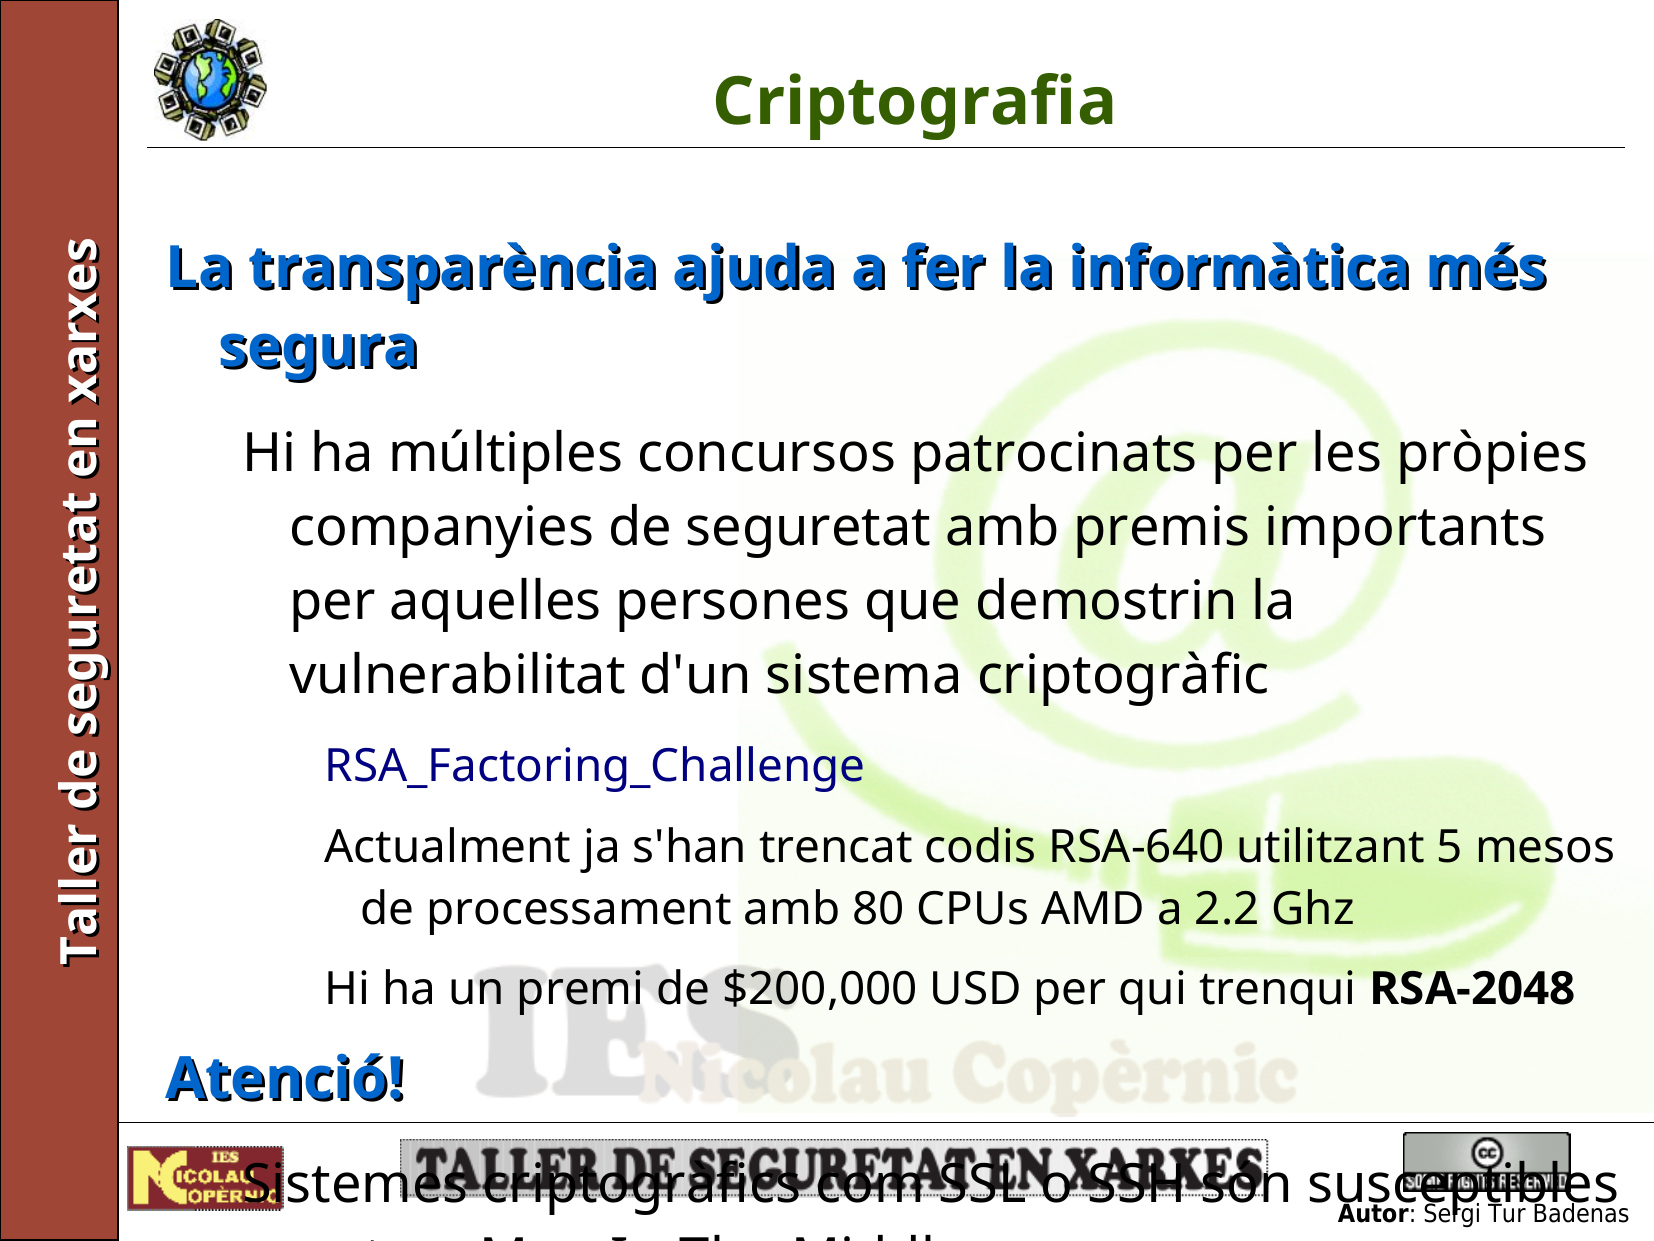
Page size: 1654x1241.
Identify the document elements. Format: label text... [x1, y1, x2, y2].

picture [154, 19, 268, 142]
picture [554, 1176, 570, 1198]
picture [883, 1176, 897, 1198]
picture [605, 1176, 622, 1198]
picture [1403, 1132, 1571, 1192]
picture [1048, 1176, 1065, 1198]
picture [420, 1176, 435, 1185]
picture [693, 1188, 707, 1198]
picture [400, 1139, 1270, 1198]
list La transparència ajuda a fer la informàtica més segura Hi ha múltiples concursos patrocinats per les pròpies companyies de seguretat amb premis importants per aquelles persones que demostrin la vulnerabilitat d'un sistema criptogràfic RSA_Factoring_Challenge Actualment ja s'han trencat codis RSA-640 utilitzant 5 mesos de processament amb 80 CPUs AMD a 2.2 Ghz Hi ha un premi de $200,000 USD per qui trenqui RSA-2048 Atenció! Sistemes criptogràfics com SSL o SSH són susceptibles a atacs Man-In-The-Middle [147, 225, 1636, 1061]
title Criptografia [171, 56, 1654, 141]
picture [1457, 1176, 1473, 1192]
picture [127, 1146, 284, 1211]
picture [849, 1176, 866, 1198]
picture [638, 1176, 654, 1198]
picture [1426, 1176, 1441, 1185]
picture [1234, 1176, 1251, 1198]
picture [1156, 1184, 1176, 1198]
picture [902, 1176, 916, 1198]
picture [466, 252, 1654, 1117]
picture [1524, 1176, 1540, 1192]
